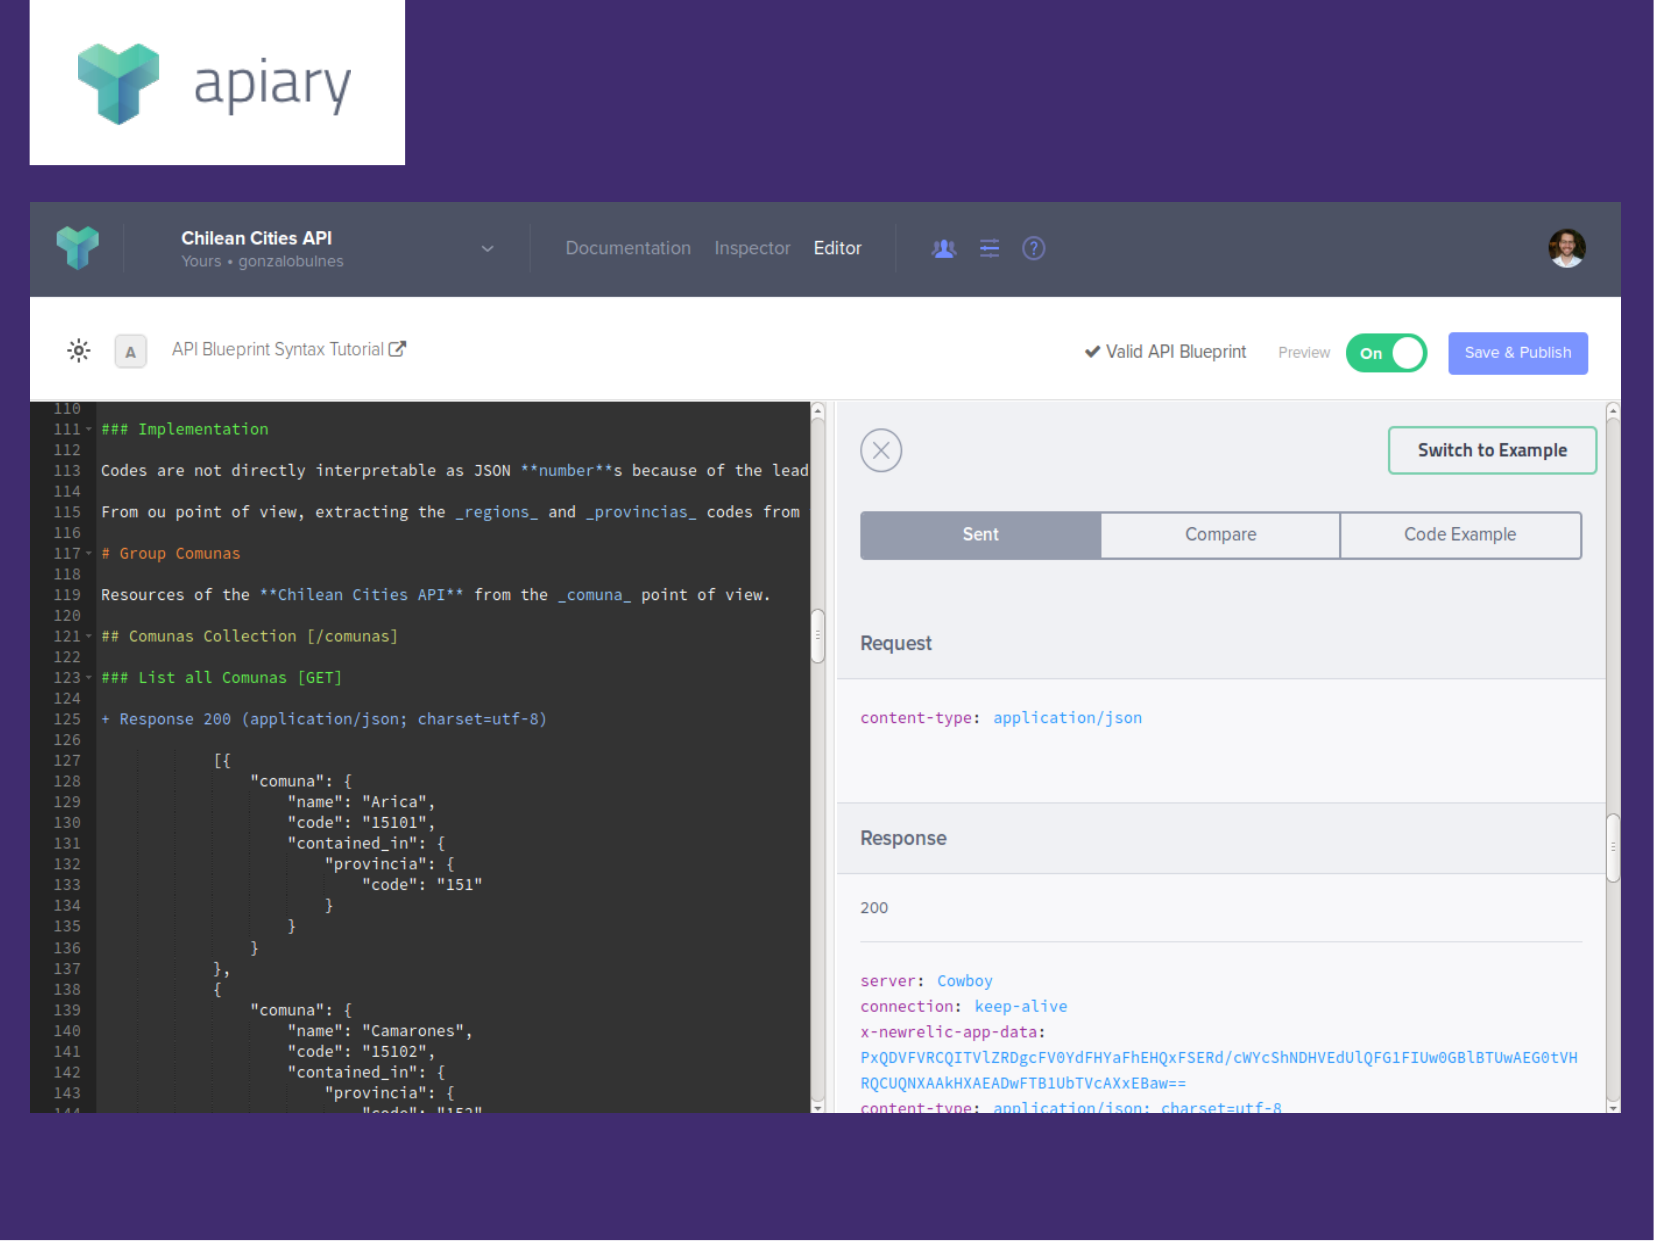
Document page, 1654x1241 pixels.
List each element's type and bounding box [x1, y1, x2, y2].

picture [30, 202, 1621, 1113]
picture [78, 42, 351, 127]
text_box [0, 0, 1654, 1241]
